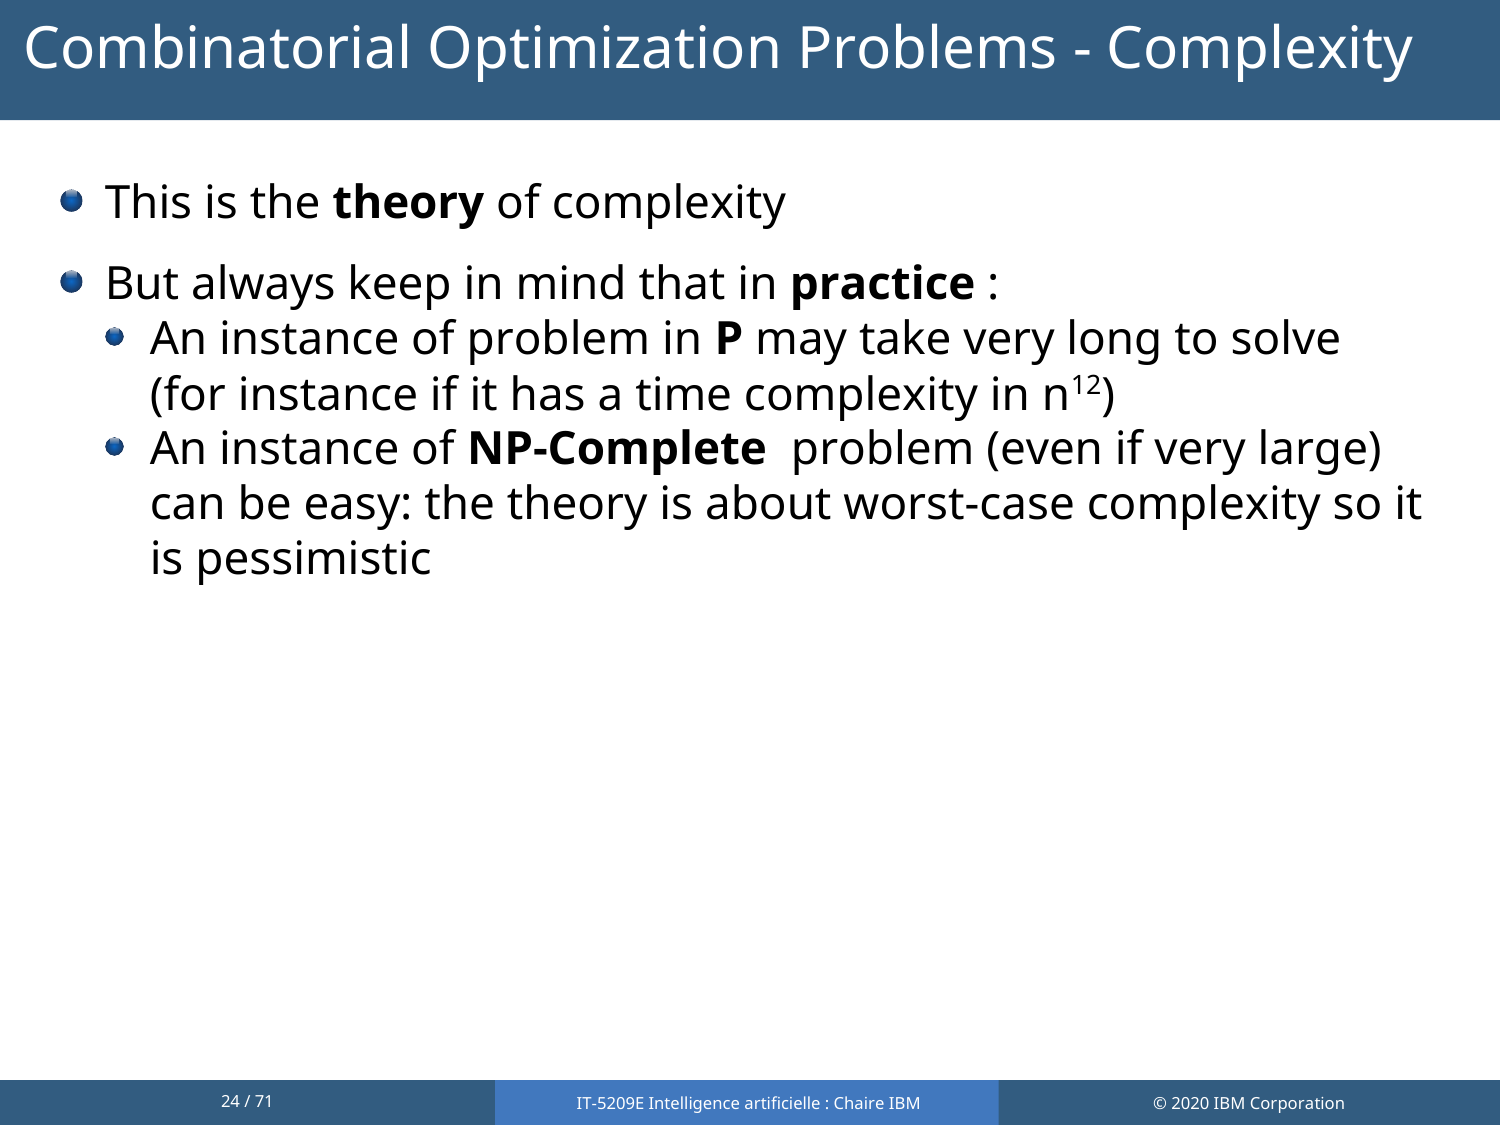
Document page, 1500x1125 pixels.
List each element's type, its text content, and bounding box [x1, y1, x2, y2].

list This is the theory of complexity But always keep in mind that in practice : An instance of problem in P may take very long to solve (for instance if it has a time complexity in n12) An instance of NP-Complete problem (even if very large) can be easy: the theory is about worst-case complexity so it is pessimistic [45, 165, 1441, 1013]
title Combinatorial Optimization Problems - Complexity [0, 0, 1500, 121]
